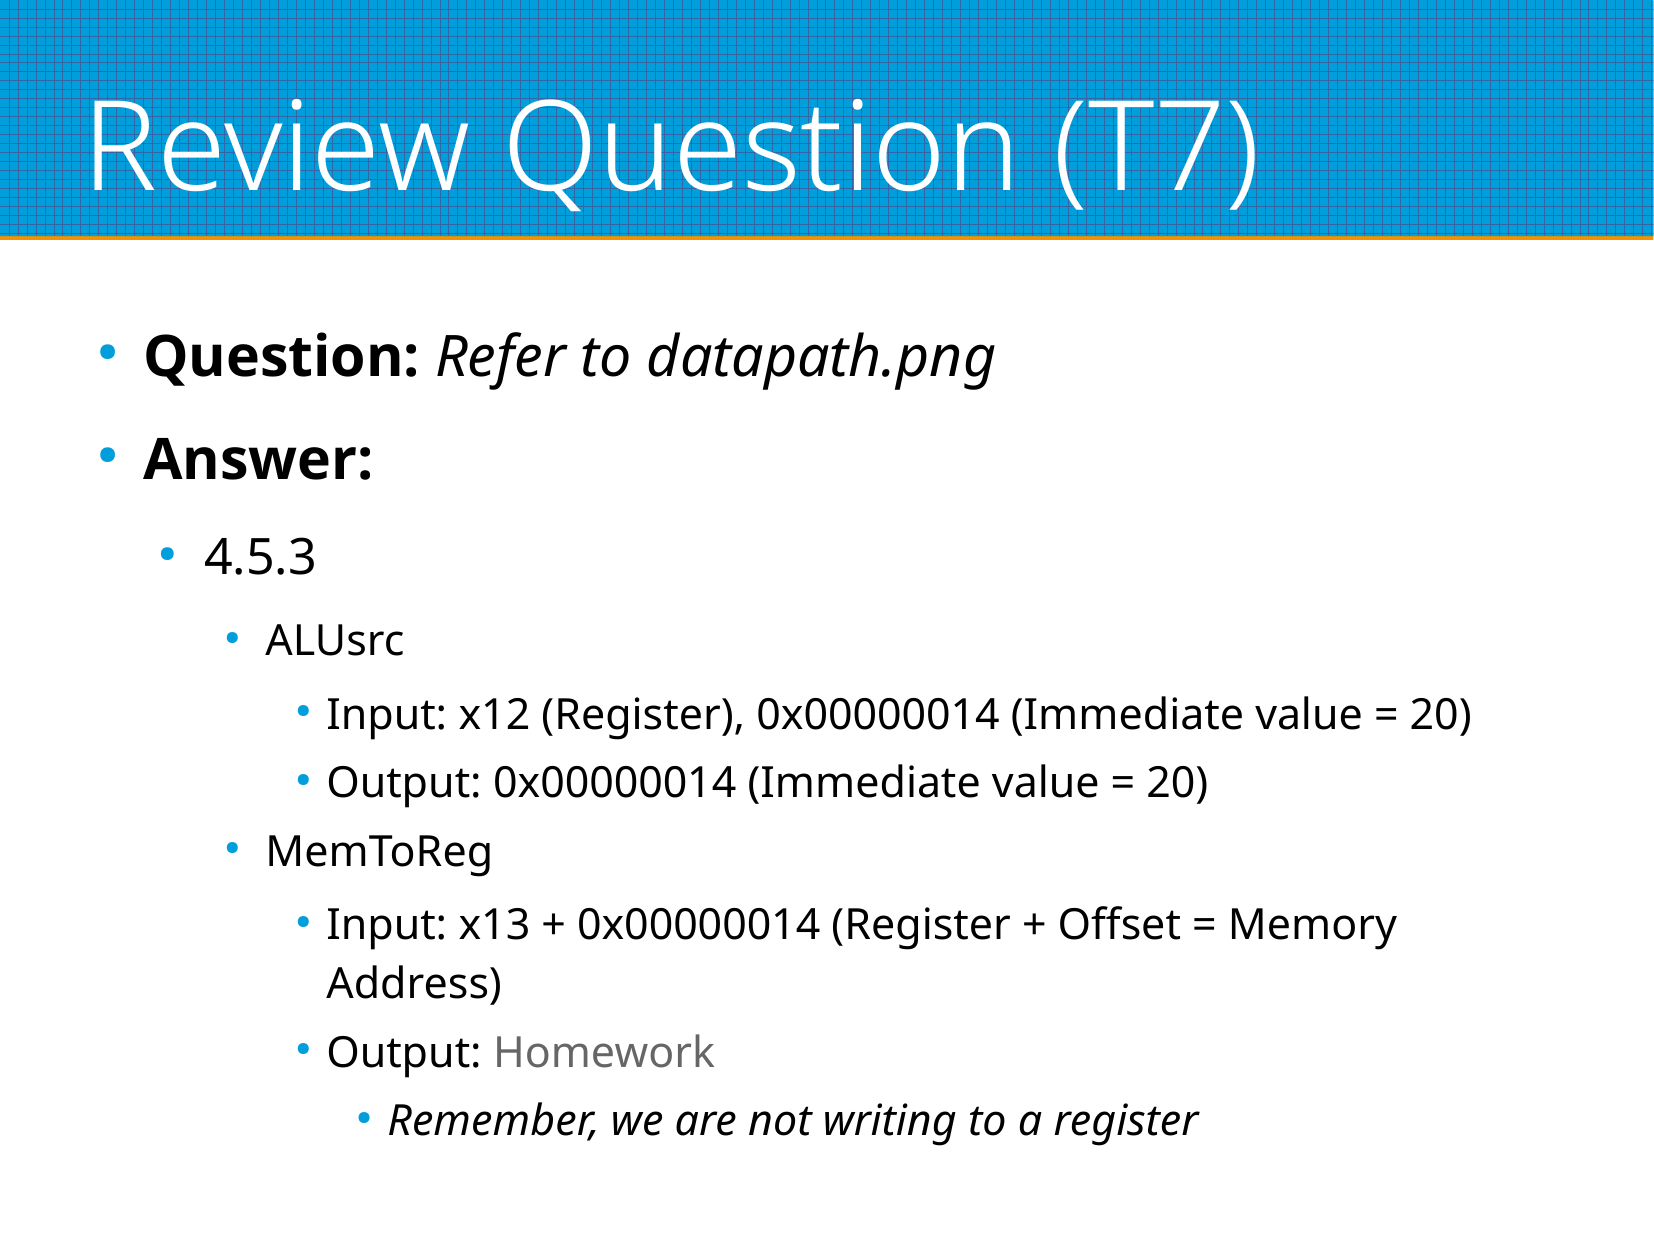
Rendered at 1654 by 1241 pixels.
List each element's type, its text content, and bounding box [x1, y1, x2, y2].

title Review Question (T7) [82, 19, 1571, 227]
list Question: Refer to datapath.png Answer: 4.5.3 ALUsrc Input: x12 (Register), 0x00000014 (Immediate value = 20) Output: 0x00000014 (Immediate value = 20) MemToReg Input: x13 + 0x00000014 (Register + Offset = Memory Address) Output: Homework Remember, we are not writing to a register [82, 314, 1563, 1152]
